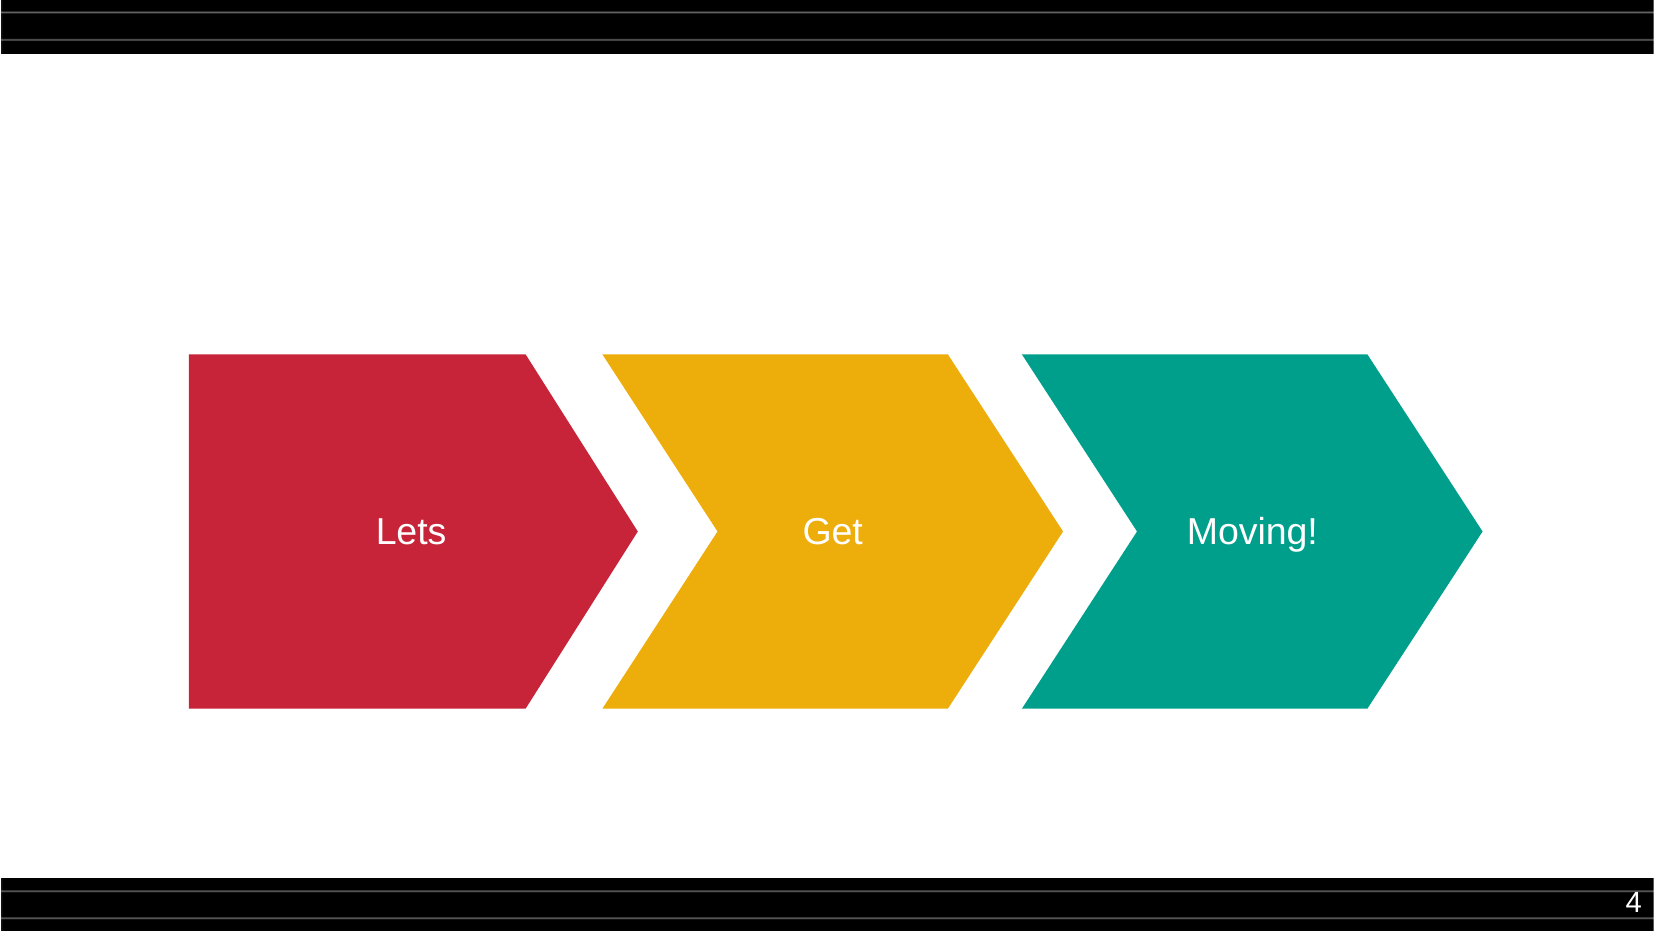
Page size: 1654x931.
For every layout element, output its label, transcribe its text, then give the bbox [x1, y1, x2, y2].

text_box Lets [188, 354, 638, 709]
picture [1, 878, 1654, 931]
picture [1, 0, 1654, 54]
text_box Moving! [1021, 354, 1483, 709]
text_box Get [602, 354, 1064, 709]
